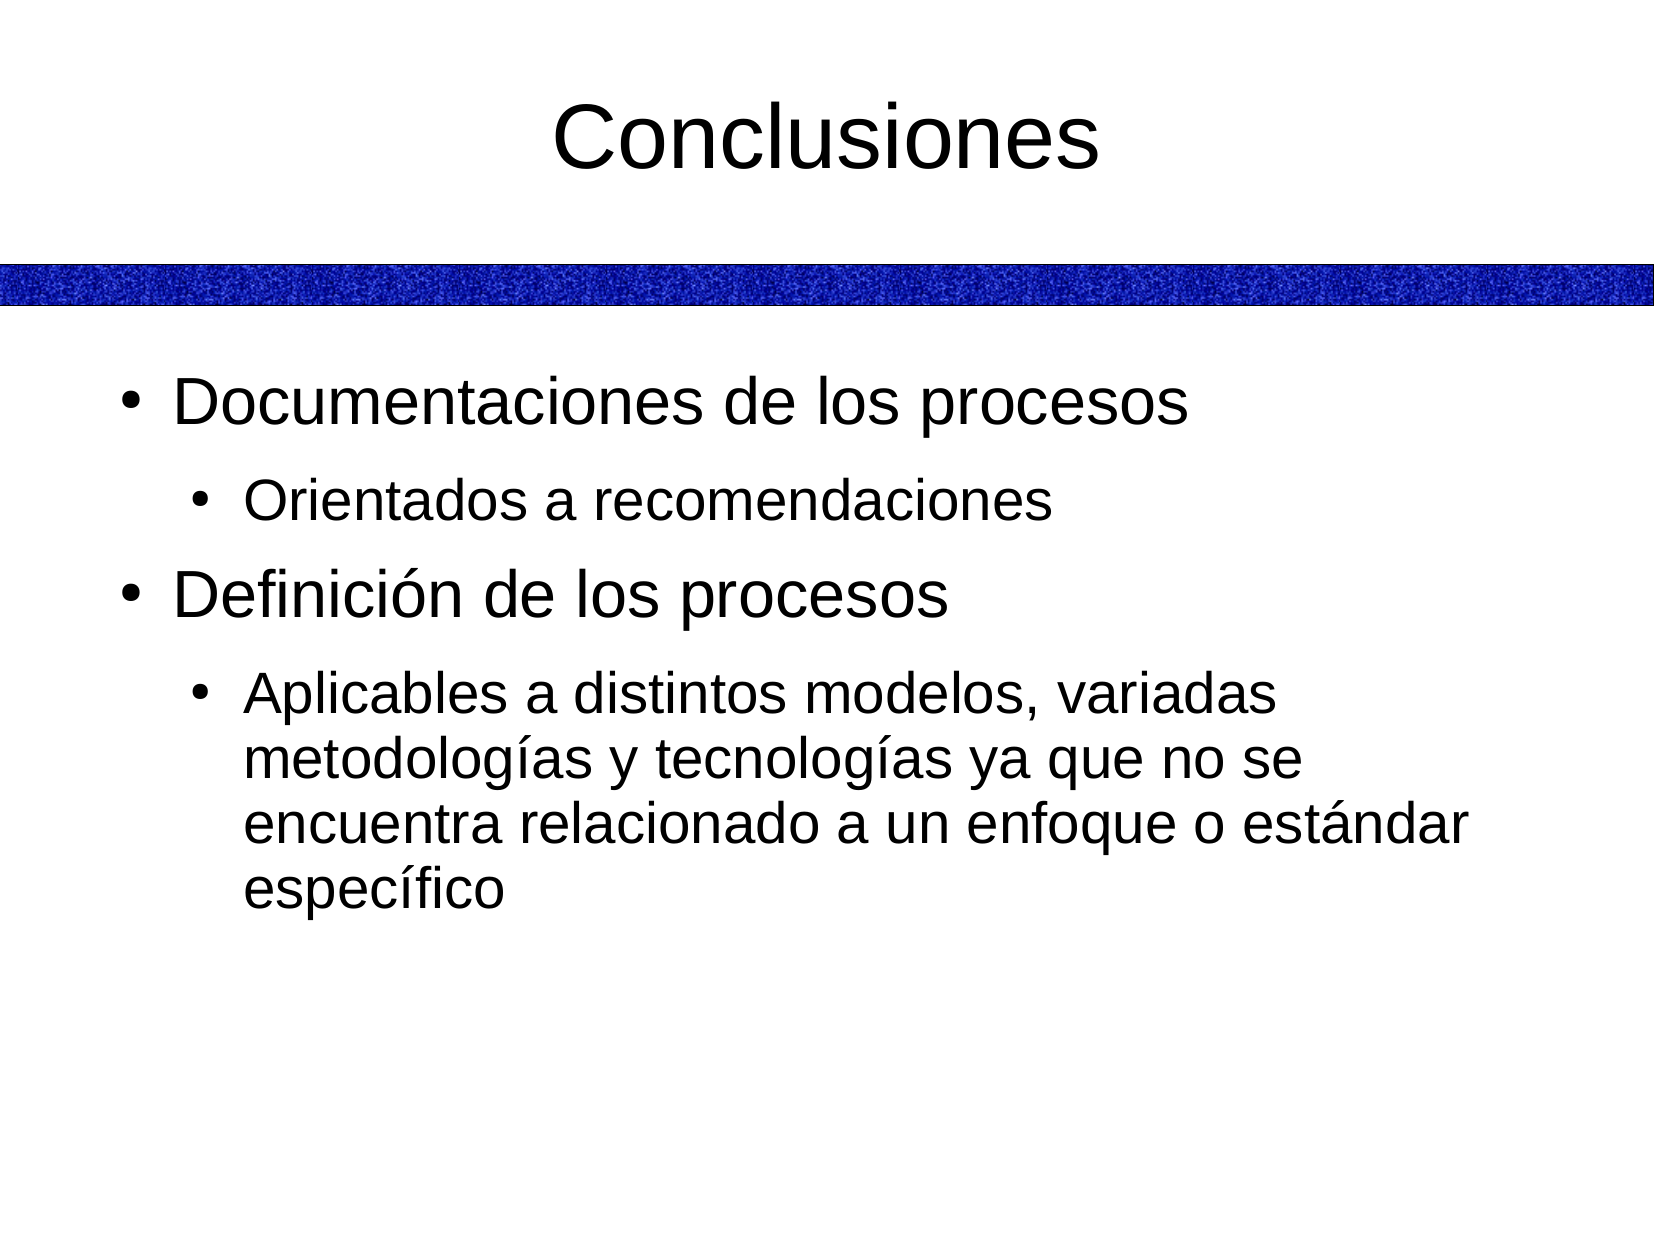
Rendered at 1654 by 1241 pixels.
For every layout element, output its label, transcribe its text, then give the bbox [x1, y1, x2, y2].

title Conclusiones [58, 21, 1595, 253]
picture [0, 265, 1653, 305]
list Documentaciones de los procesos Orientados a recomendaciones Definición de los procesos Aplicables a distintos modelos, variadas metodologías y tecnologías ya que no se encuentra relacionado a un enfoque o estándar específico [101, 363, 1549, 1168]
